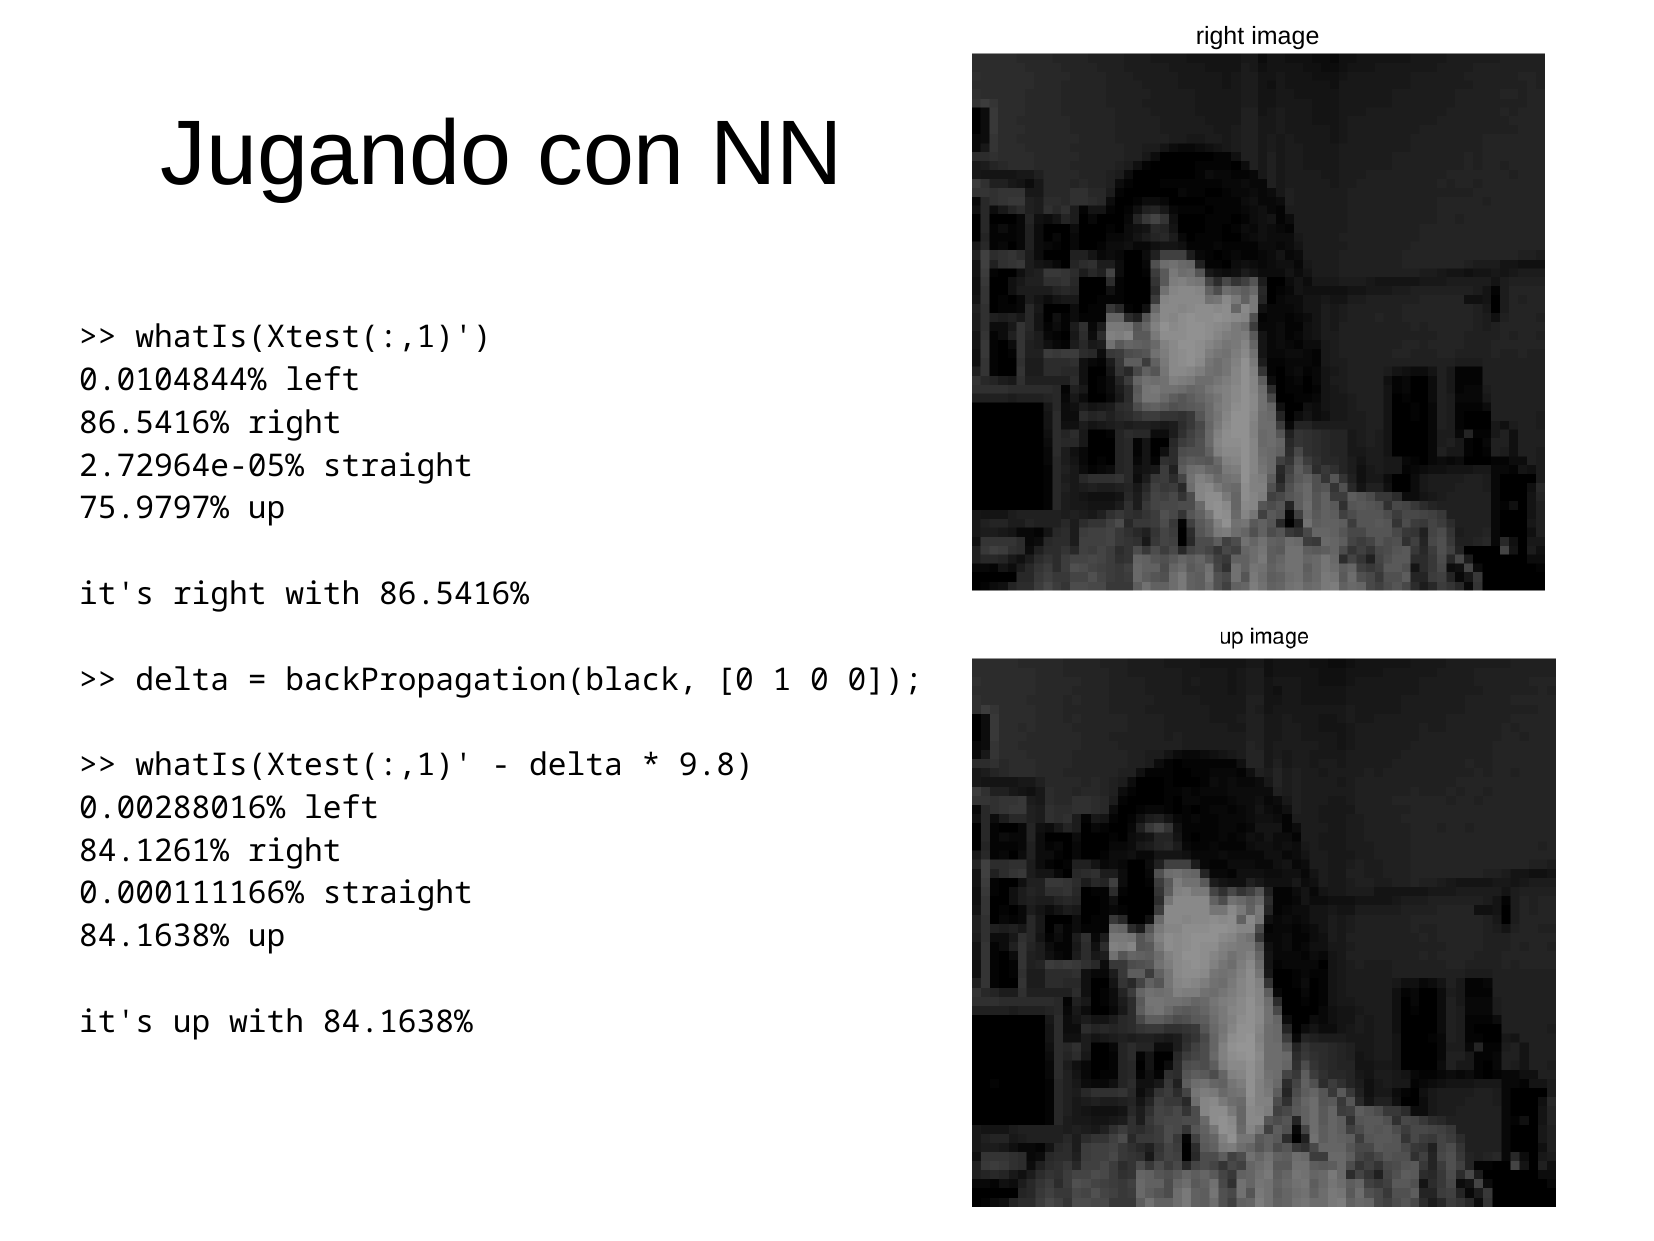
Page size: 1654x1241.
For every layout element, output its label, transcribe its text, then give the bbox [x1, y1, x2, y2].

text_box >> whatIs(Xtest(:,1)') 0.0104844% left 86.5416% right 2.72964e-05% straight 75.9797% up it's right with 86.5416% >> delta = backPropagation(black, [0 1 0 0]); >> whatIs(Xtest(:,1)' - delta * 9.8) 0.00288016% left 84.1261% right 0.000111166% straight 84.1638% up it's up with 84.1638% [64, 307, 939, 939]
picture [968, 47, 1548, 592]
title Jugando con NN [82, 49, 922, 257]
text_box right image [1181, 13, 1347, 60]
picture [968, 625, 1560, 1208]
